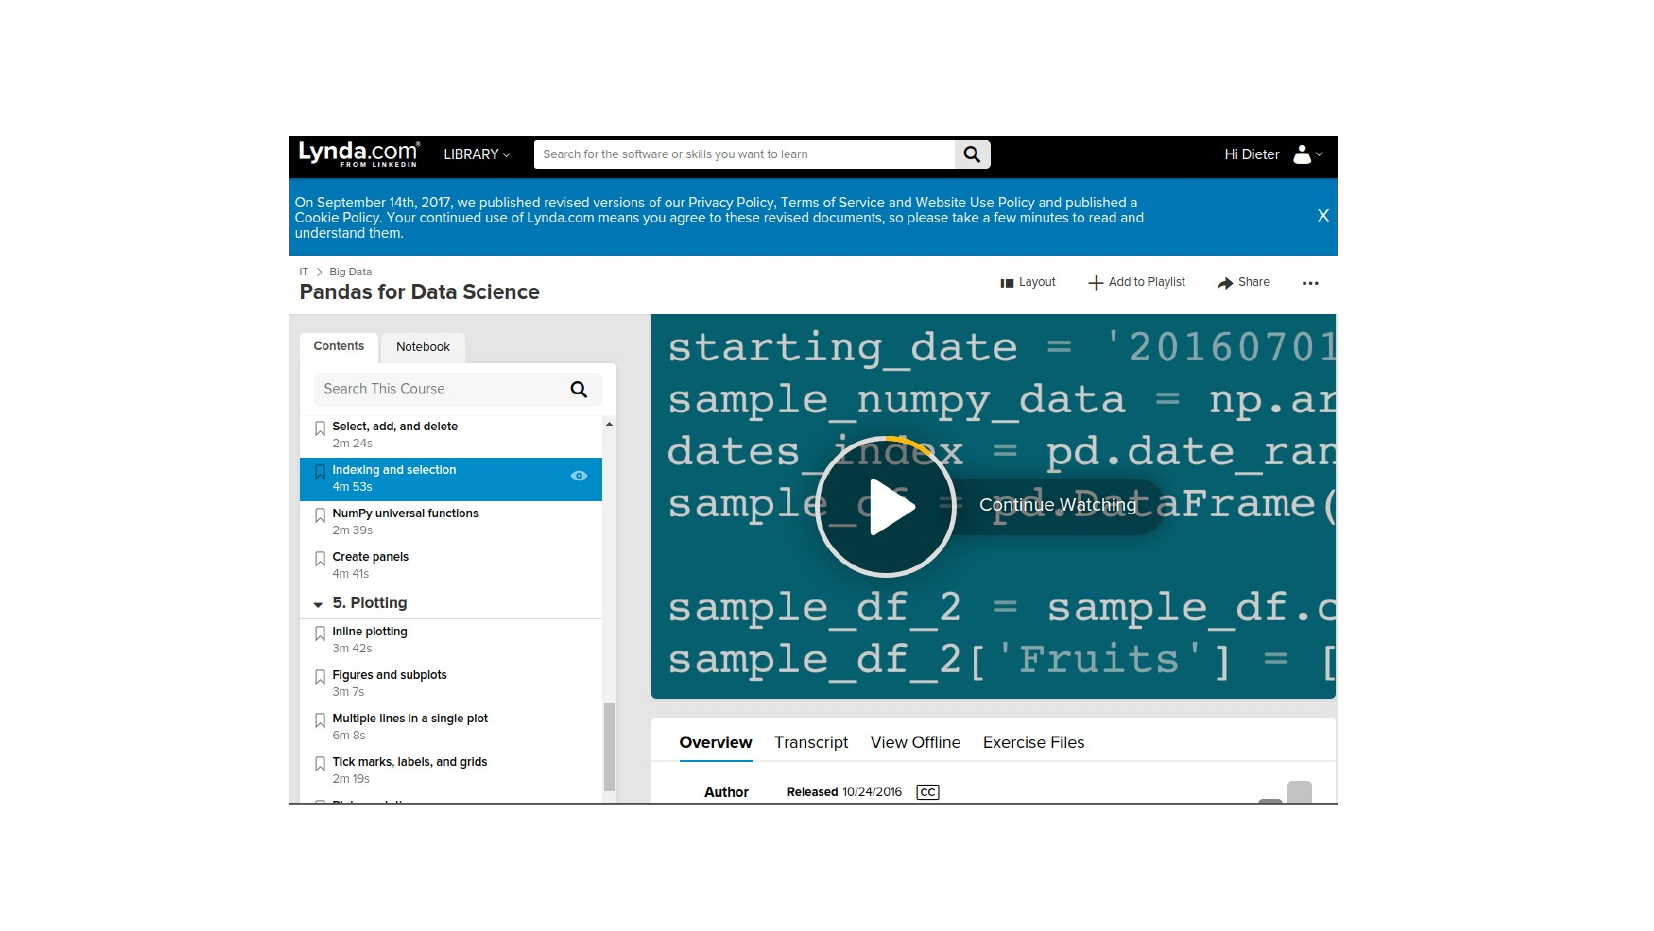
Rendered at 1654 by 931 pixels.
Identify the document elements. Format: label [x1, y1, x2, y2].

picture [289, 136, 1338, 178]
picture [971, 198, 996, 209]
picture [984, 213, 990, 224]
picture [354, 230, 362, 239]
picture [433, 215, 440, 221]
picture [726, 213, 759, 224]
picture [1132, 200, 1137, 209]
picture [599, 215, 640, 224]
picture [358, 213, 374, 222]
picture [344, 211, 356, 222]
picture [374, 216, 379, 225]
picture [917, 198, 935, 207]
picture [953, 213, 978, 222]
picture [319, 197, 332, 210]
picture [296, 197, 313, 206]
picture [909, 211, 948, 224]
picture [455, 211, 472, 226]
picture [650, 198, 661, 207]
picture [1123, 213, 1148, 225]
picture [535, 198, 542, 207]
picture [1090, 213, 1118, 225]
picture [805, 213, 811, 223]
picture [671, 201, 684, 207]
picture [842, 200, 865, 208]
picture [440, 212, 453, 224]
picture [475, 198, 531, 224]
picture [327, 211, 339, 223]
picture [824, 197, 845, 207]
picture [710, 200, 733, 210]
picture [644, 213, 655, 224]
picture [599, 197, 644, 210]
picture [549, 198, 590, 211]
picture [363, 198, 385, 209]
picture [1091, 198, 1101, 208]
picture [569, 213, 574, 221]
picture [296, 228, 353, 242]
picture [938, 198, 957, 207]
picture [838, 213, 882, 222]
picture [959, 200, 967, 209]
picture [798, 198, 820, 208]
picture [1074, 214, 1086, 221]
picture [318, 213, 326, 222]
picture [656, 216, 666, 224]
picture [1321, 209, 1329, 224]
picture [1071, 198, 1088, 207]
picture [999, 197, 1035, 209]
picture [550, 211, 566, 224]
picture [382, 226, 405, 238]
picture [1051, 214, 1069, 224]
picture [576, 215, 593, 222]
picture [902, 199, 913, 208]
picture [1104, 198, 1128, 209]
picture [670, 209, 704, 225]
picture [995, 211, 1017, 222]
picture [890, 214, 906, 223]
picture [388, 213, 395, 220]
picture [460, 200, 476, 207]
picture [866, 198, 886, 209]
picture [789, 199, 796, 207]
picture [690, 197, 710, 207]
picture [396, 198, 414, 210]
picture [289, 256, 1338, 805]
picture [715, 215, 721, 224]
picture [489, 214, 507, 226]
picture [765, 215, 804, 222]
picture [738, 198, 763, 207]
picture [360, 228, 365, 237]
picture [1021, 214, 1045, 222]
picture [335, 198, 360, 209]
picture [517, 211, 526, 221]
picture [812, 213, 835, 224]
picture [368, 229, 375, 239]
picture [762, 200, 774, 208]
picture [409, 215, 415, 224]
picture [1065, 200, 1071, 208]
picture [535, 215, 547, 224]
picture [891, 200, 899, 207]
picture [1039, 198, 1062, 209]
picture [446, 197, 452, 205]
picture [427, 198, 444, 209]
